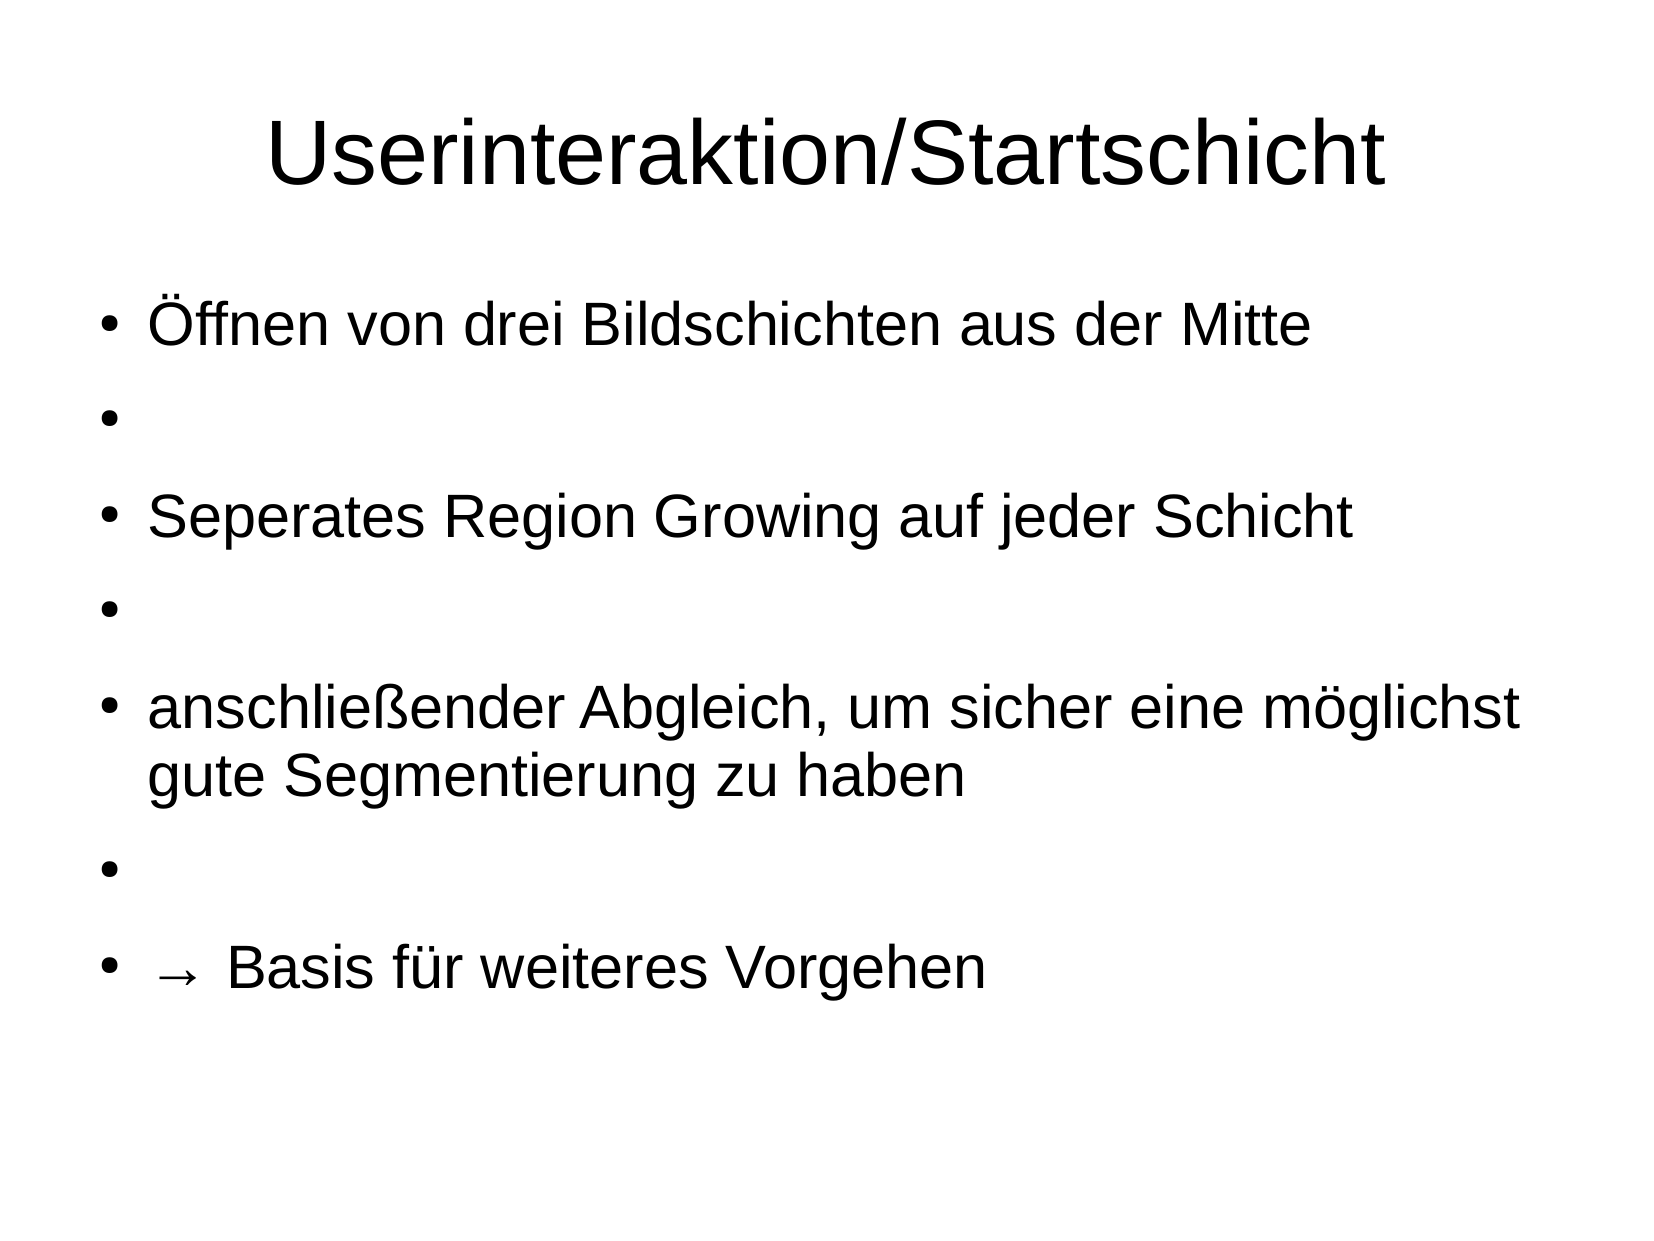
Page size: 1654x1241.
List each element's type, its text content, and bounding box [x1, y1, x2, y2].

title Userinteraktion/Startschicht [82, 49, 1571, 257]
list Öffnen von drei Bildschichten aus der Mitte Seperates Region Growing auf jeder Schicht anschließender Abgleich, um sicher eine möglichst gute Segmentierung zu haben → Basis für weiteres Vorgehen [82, 290, 1571, 1010]
